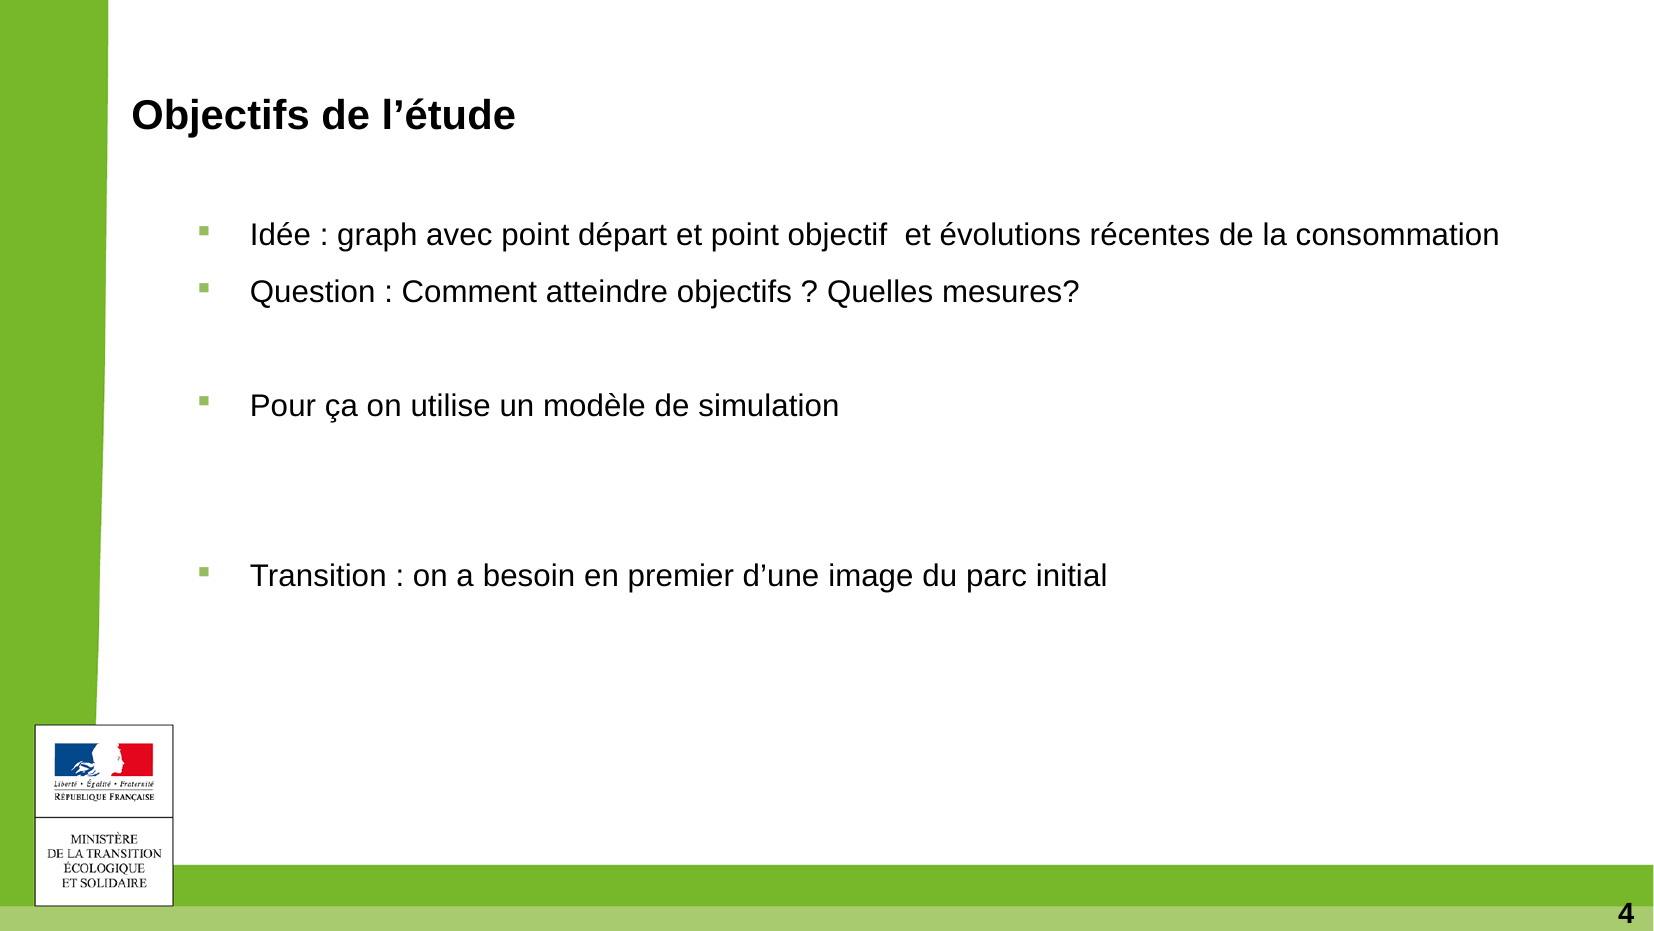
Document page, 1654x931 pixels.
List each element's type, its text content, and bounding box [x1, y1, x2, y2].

list Idée : graph avec point départ et point objectif et évolutions récentes de la consommation Question : Comment atteindre objectifs ? Quelles mesures? Pour ça on utilise un modèle de simulation Transition : on a besoin en premier d’une image du parc initial [179, 217, 1509, 758]
title Objectifs de l’étude [131, 37, 1620, 193]
picture [0, 0, 1654, 931]
